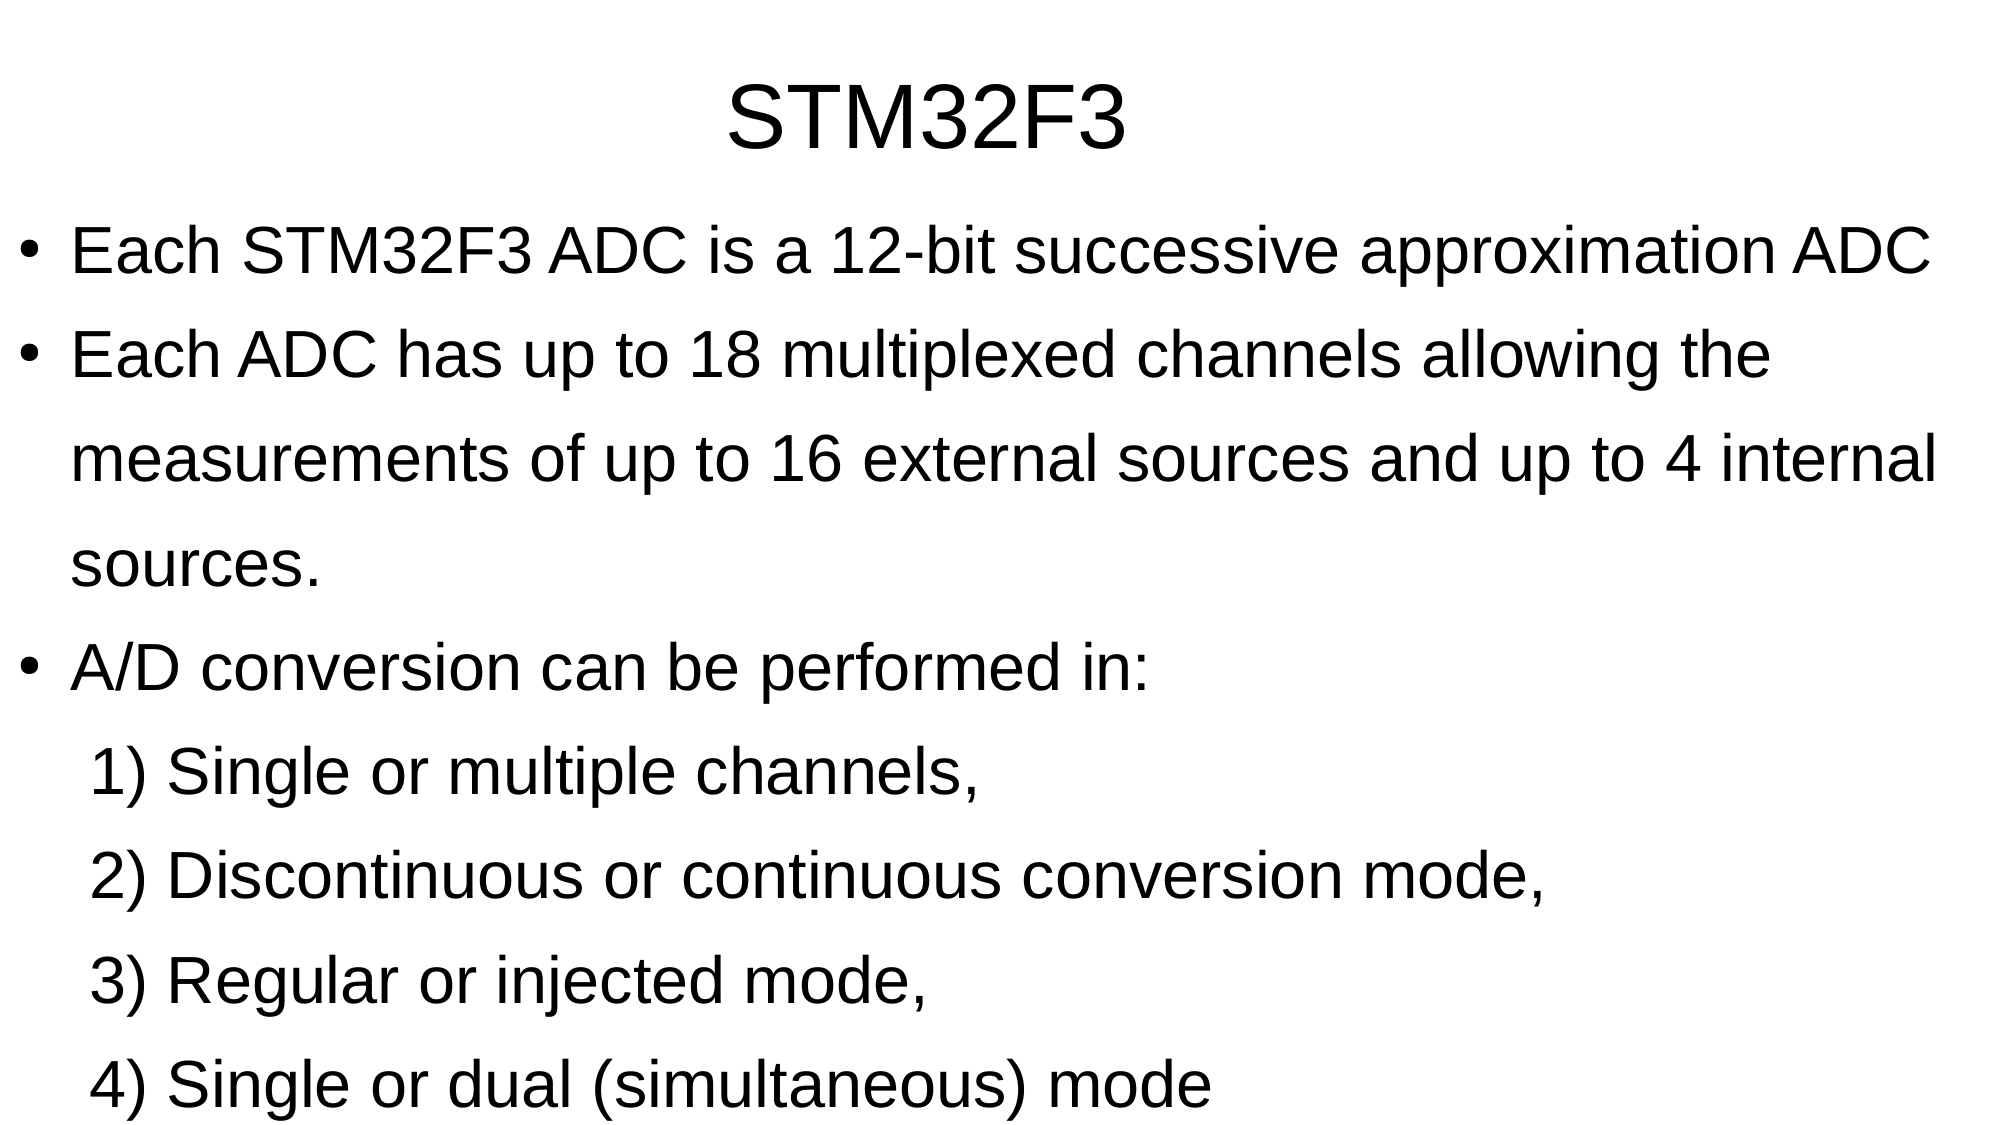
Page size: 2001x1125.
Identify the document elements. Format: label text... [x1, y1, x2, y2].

title STM32F3 [212, 45, 1642, 189]
list Each STM32F3 ADC is a 12-bit successive approximation ADC Each ADC has up to 18 multiplexed channels allowing the measurements of up to 16 external sources and up to 4 internal sources. A/D conversion can be performed in: 1) Single or multiple channels, 2) Discontinuous or continuous conversion mode, 3) Regular or injected mode, 4) Single or dual (simultaneous) mode [0, 212, 1961, 1125]
